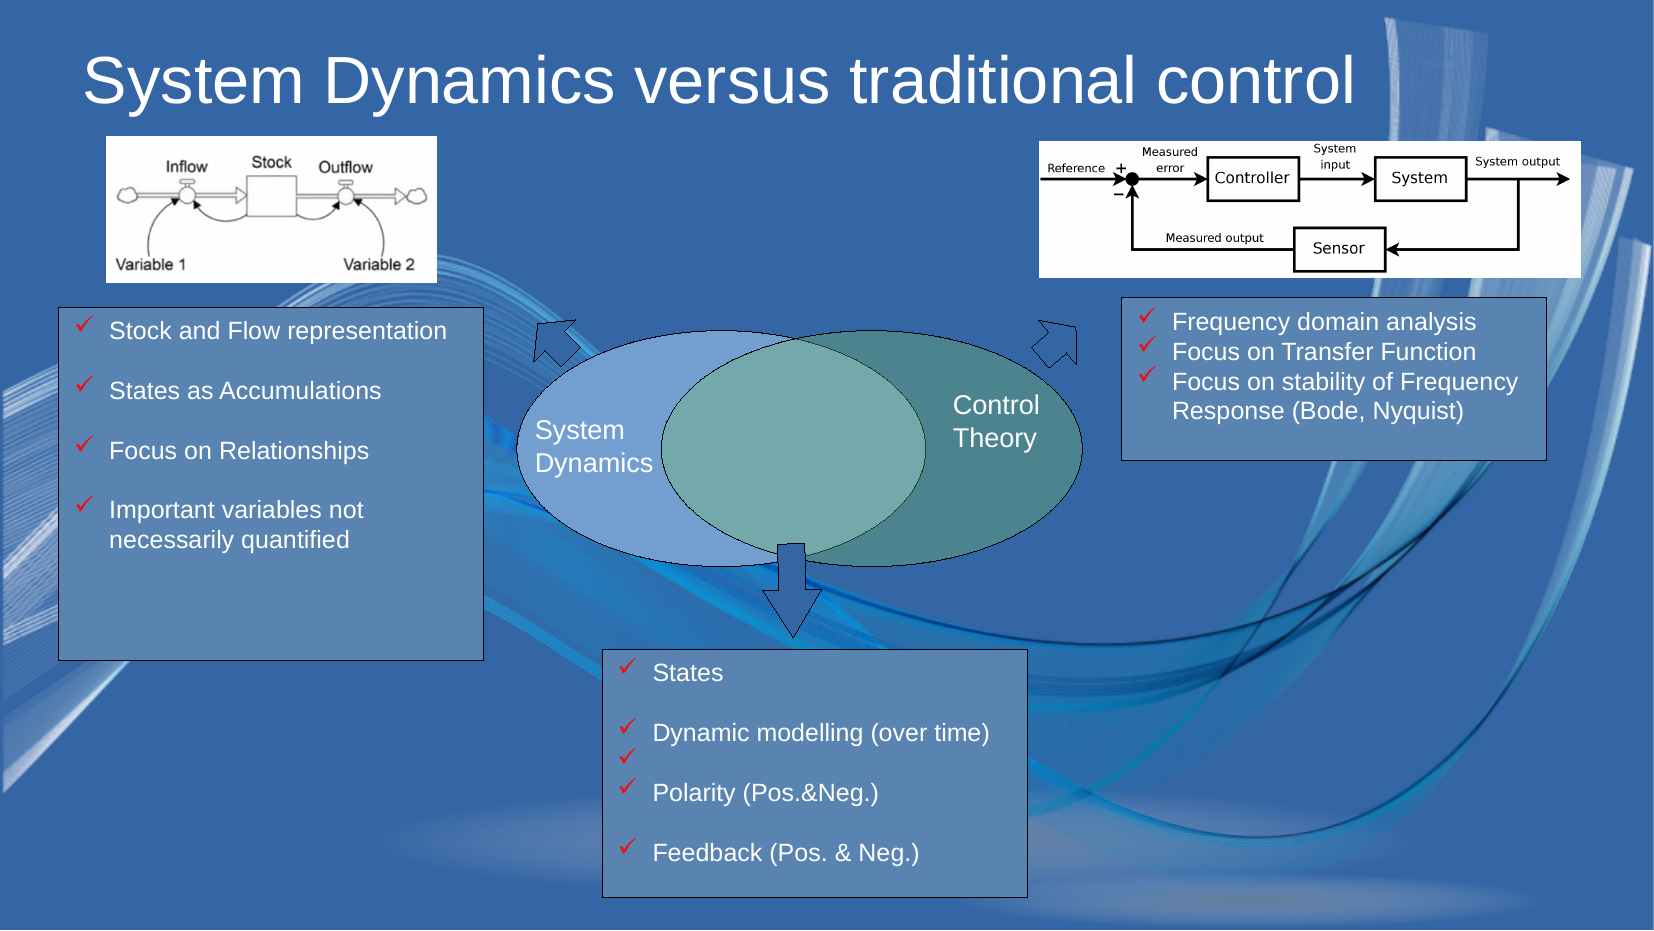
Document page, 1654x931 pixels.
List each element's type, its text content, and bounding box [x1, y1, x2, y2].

text_box System Dynamics [519, 405, 681, 500]
text_box [533, 319, 581, 367]
text_box States Dynamic modelling (over time) Polarity (Pos.&Neg.) Feedback (Pos. & Neg.) [602, 649, 1028, 898]
text_box Frequency domain analysis Focus on Transfer Function Focus on stability of Frequency Response (Bode, Nyquist) [1121, 297, 1547, 461]
text_box Stock and Flow representation States as Accumulations Focus on Relationships Important variables not necessarily quantified [58, 307, 484, 661]
text_box Control Theory [938, 380, 1140, 475]
text_box [531, 330, 1077, 638]
picture [0, 15, 1654, 930]
text_box [1031, 320, 1077, 368]
